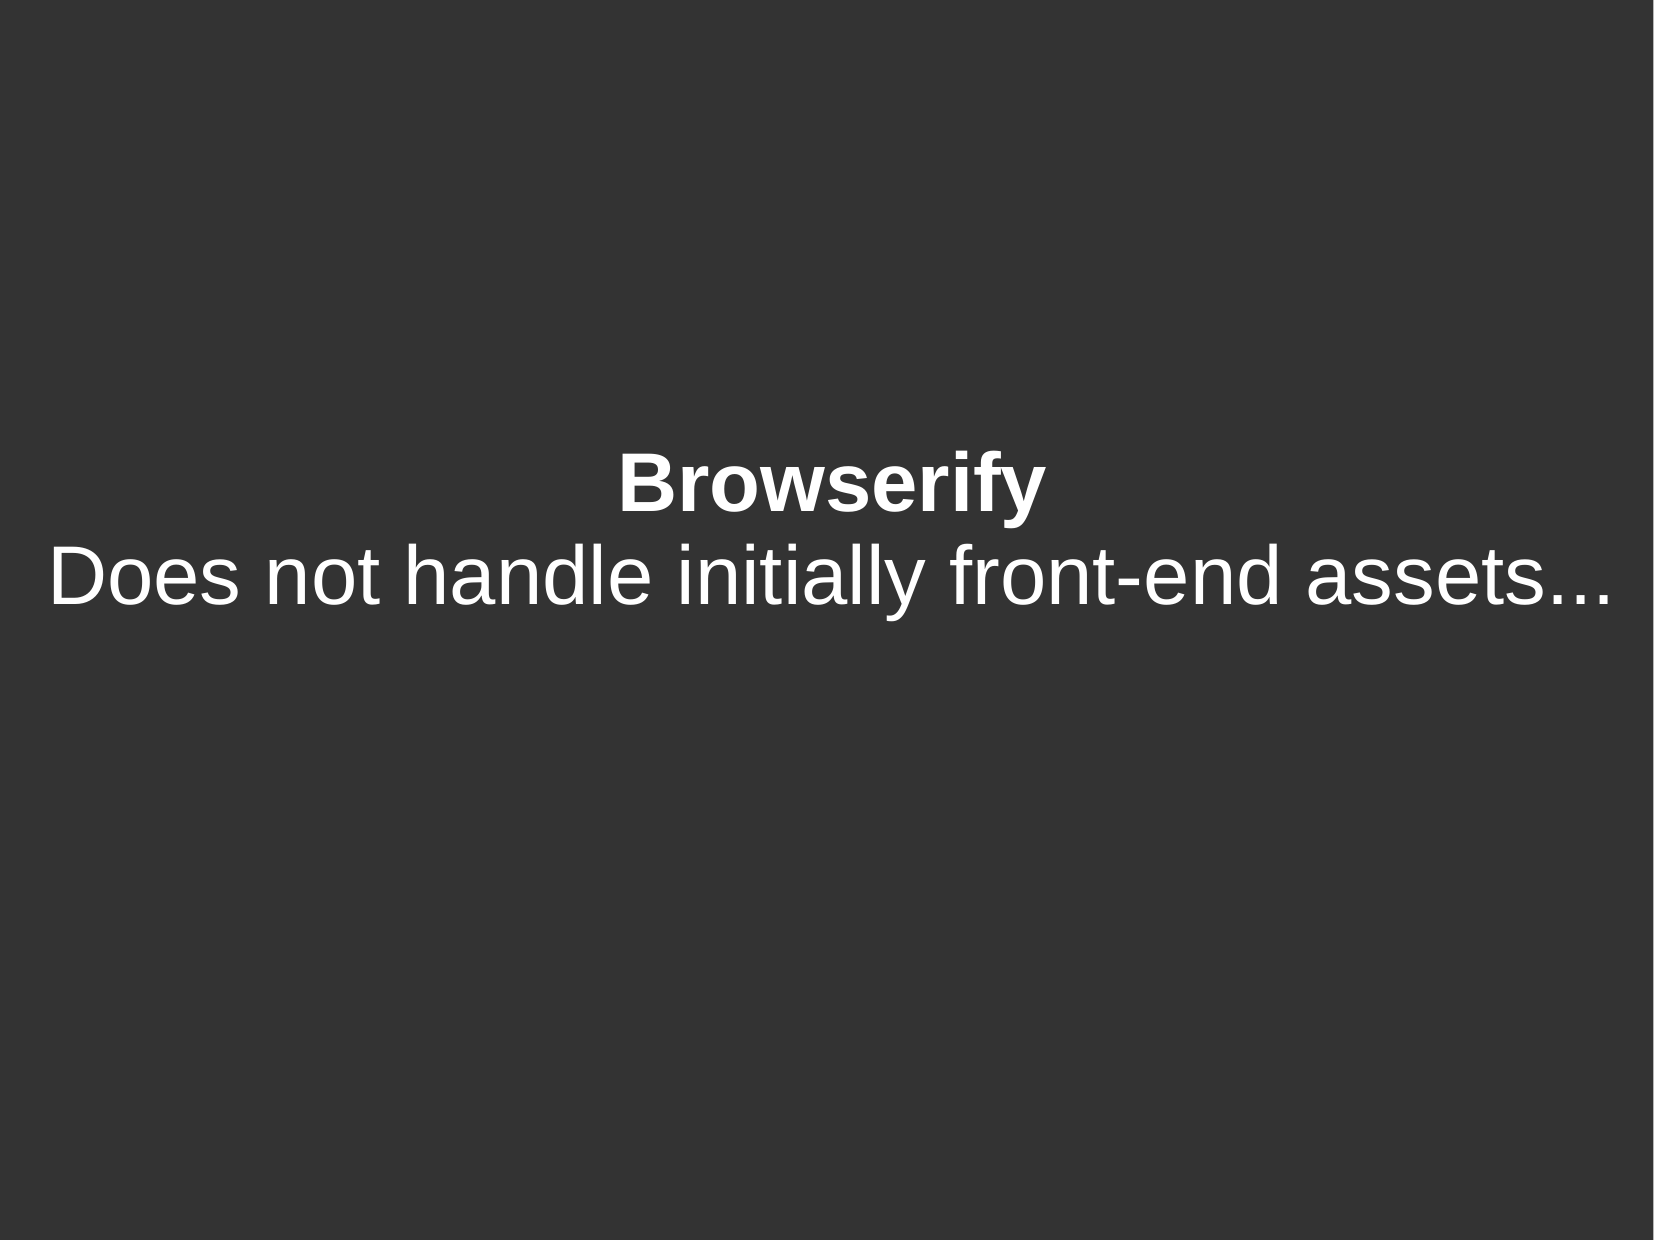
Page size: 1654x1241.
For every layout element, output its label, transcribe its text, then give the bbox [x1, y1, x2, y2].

subtitle Browserify Does not handle initially front-end assets... [15, 49, 1651, 1010]
